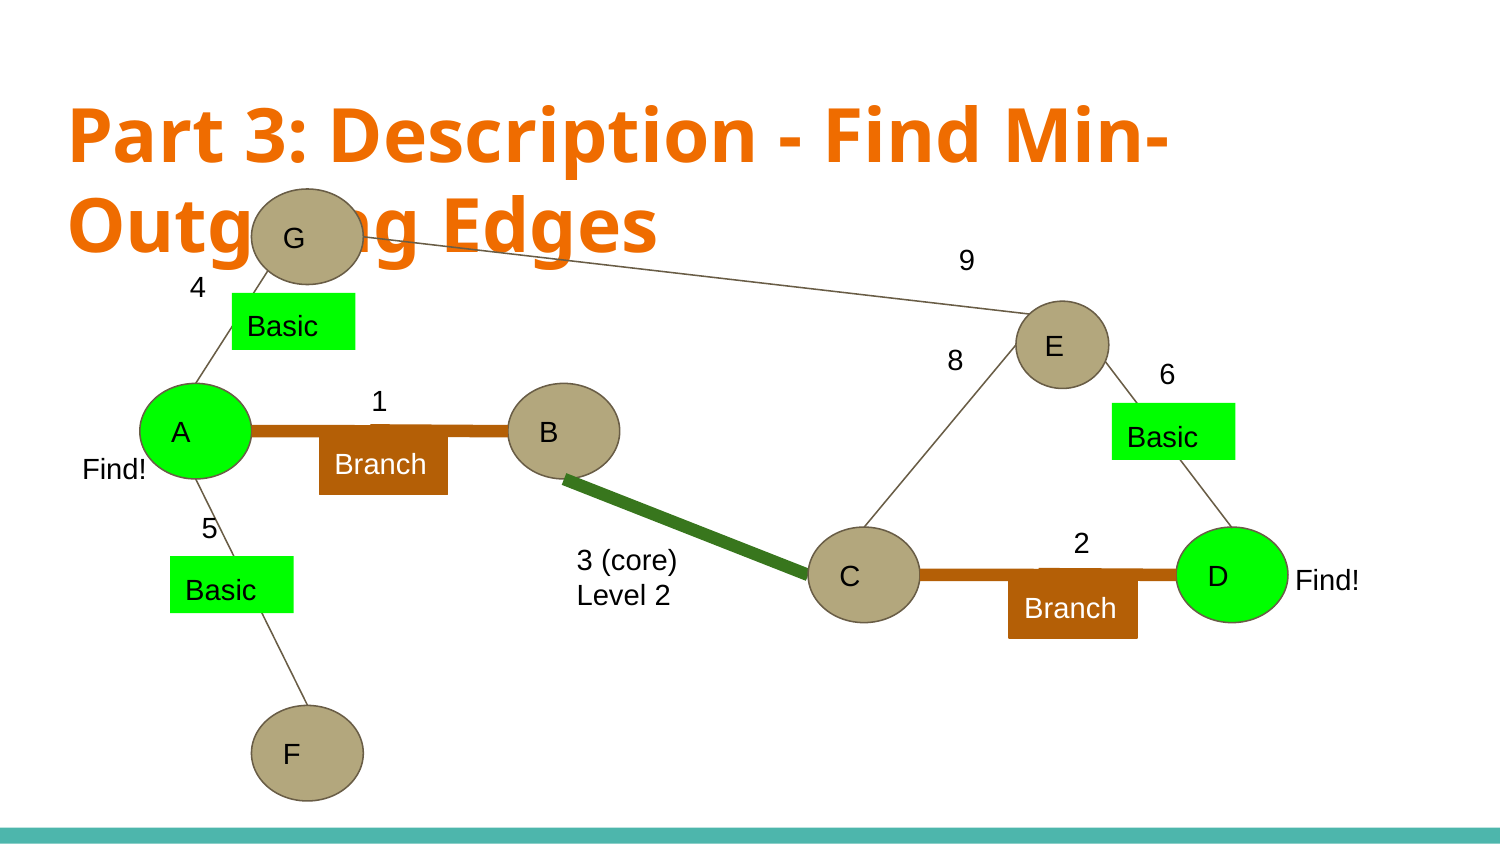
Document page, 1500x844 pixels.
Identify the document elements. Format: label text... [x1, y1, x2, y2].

text_box 6 [1144, 340, 1193, 392]
text_box 3 (core) Level 2 [561, 526, 758, 643]
text_box Basic [231, 292, 356, 350]
text_box 9 [962, 252, 970, 261]
text_box C [808, 527, 920, 623]
text_box Find! [1279, 545, 1392, 604]
text_box 5 [187, 494, 217, 552]
text_box Branch [319, 430, 448, 495]
text_box 8 [932, 326, 1004, 384]
text_box Find! [67, 435, 179, 493]
text_box A [139, 383, 252, 479]
text_box A [177, 425, 184, 434]
text_box B [508, 383, 620, 479]
text_box 4 [175, 253, 247, 311]
text_box 1 [356, 366, 419, 418]
text_box 2 [1058, 509, 1122, 546]
title Part 3: Description - Find Min-Outgoing Edges [51, 72, 1449, 189]
text_box Branch [1009, 574, 1138, 639]
text_box Basic [170, 556, 294, 614]
text_box G [251, 188, 364, 285]
text_box F [251, 705, 364, 801]
text_box E [1015, 301, 1109, 389]
text_box 9 [943, 226, 992, 263]
text_box D [1176, 527, 1279, 623]
text_box Basic [1111, 402, 1236, 460]
